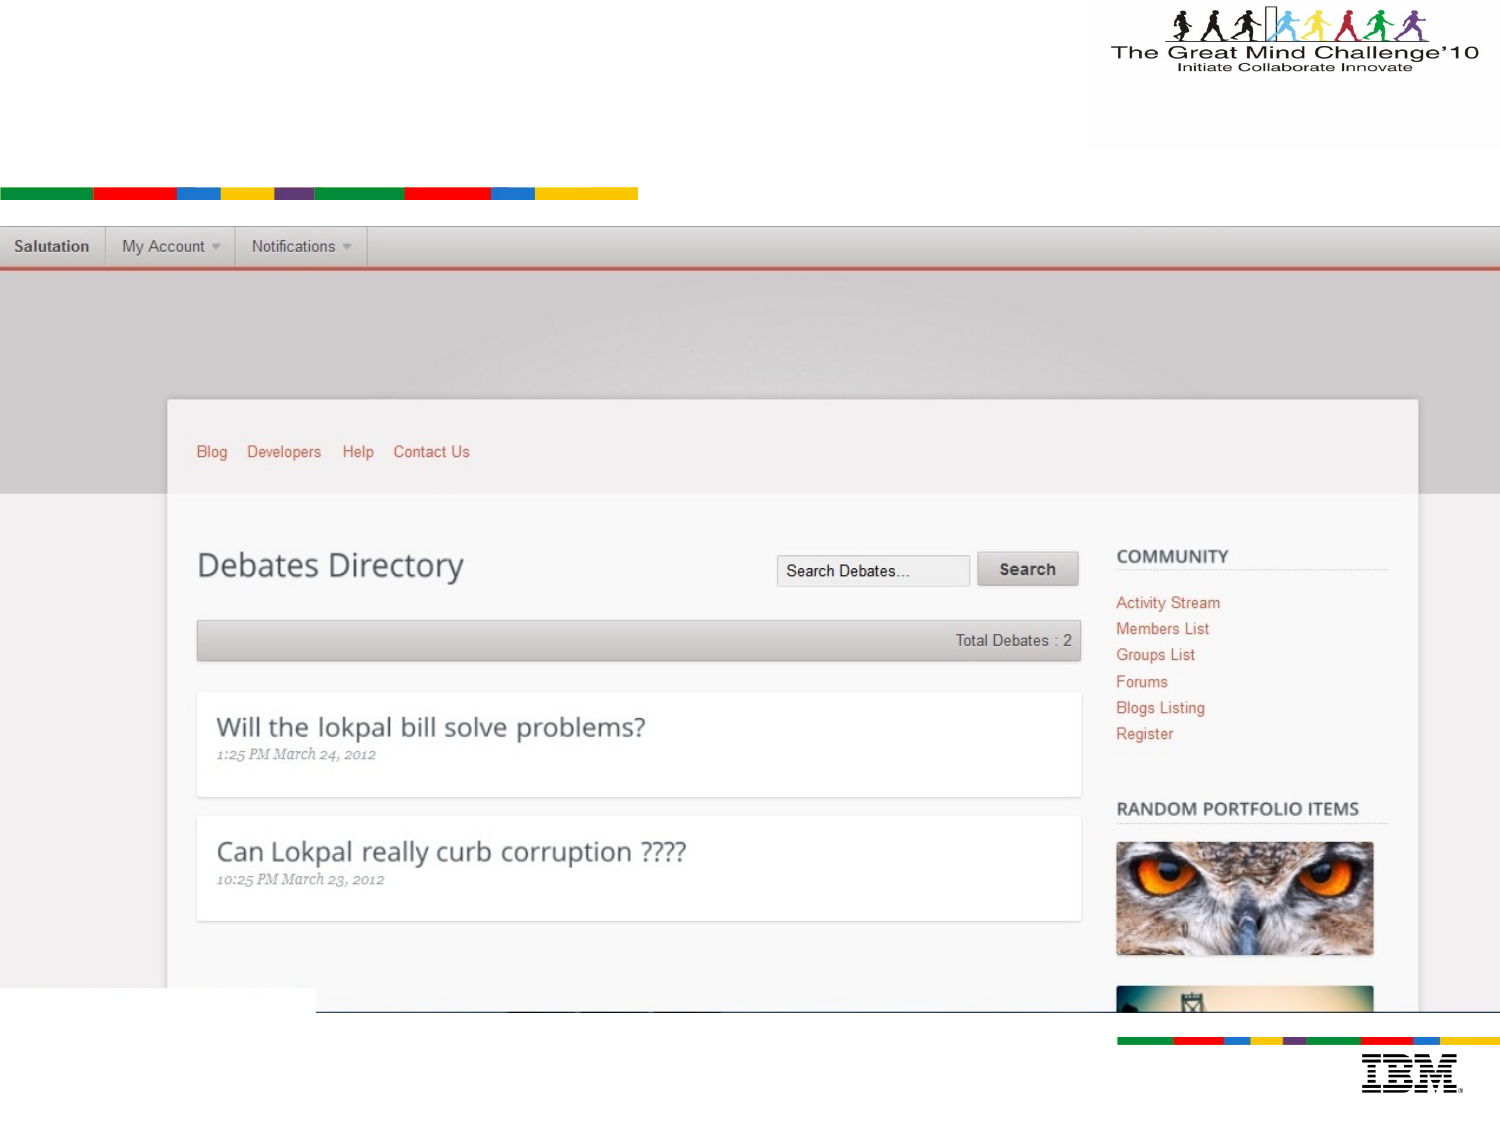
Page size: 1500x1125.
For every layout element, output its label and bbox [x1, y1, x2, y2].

picture [1362, 1054, 1463, 1093]
picture [1117, 1037, 1500, 1045]
picture [0, 226, 1500, 1013]
picture [1087, 0, 1500, 150]
picture [0, 187, 638, 200]
